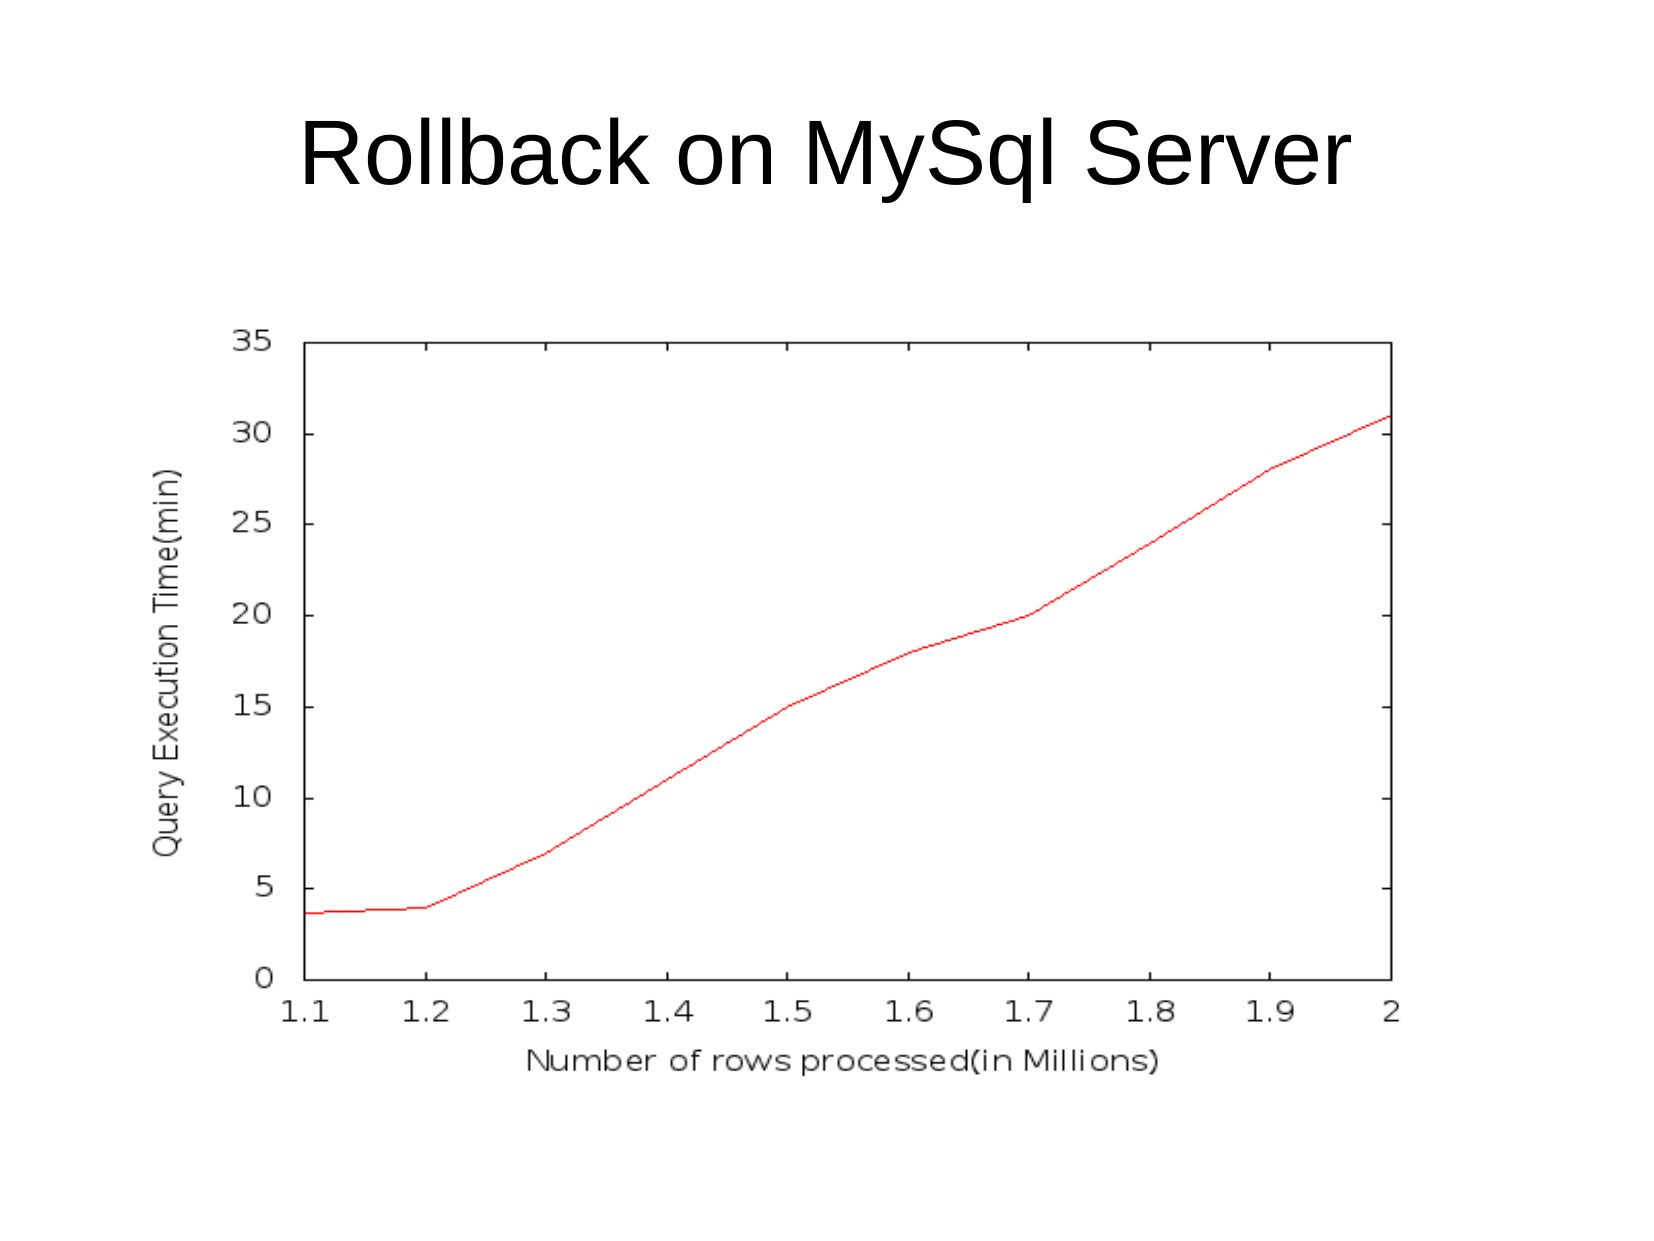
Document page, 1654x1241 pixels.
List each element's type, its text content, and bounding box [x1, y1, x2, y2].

title Rollback on MySql Server [82, 68, 1571, 237]
picture [141, 242, 1461, 1087]
